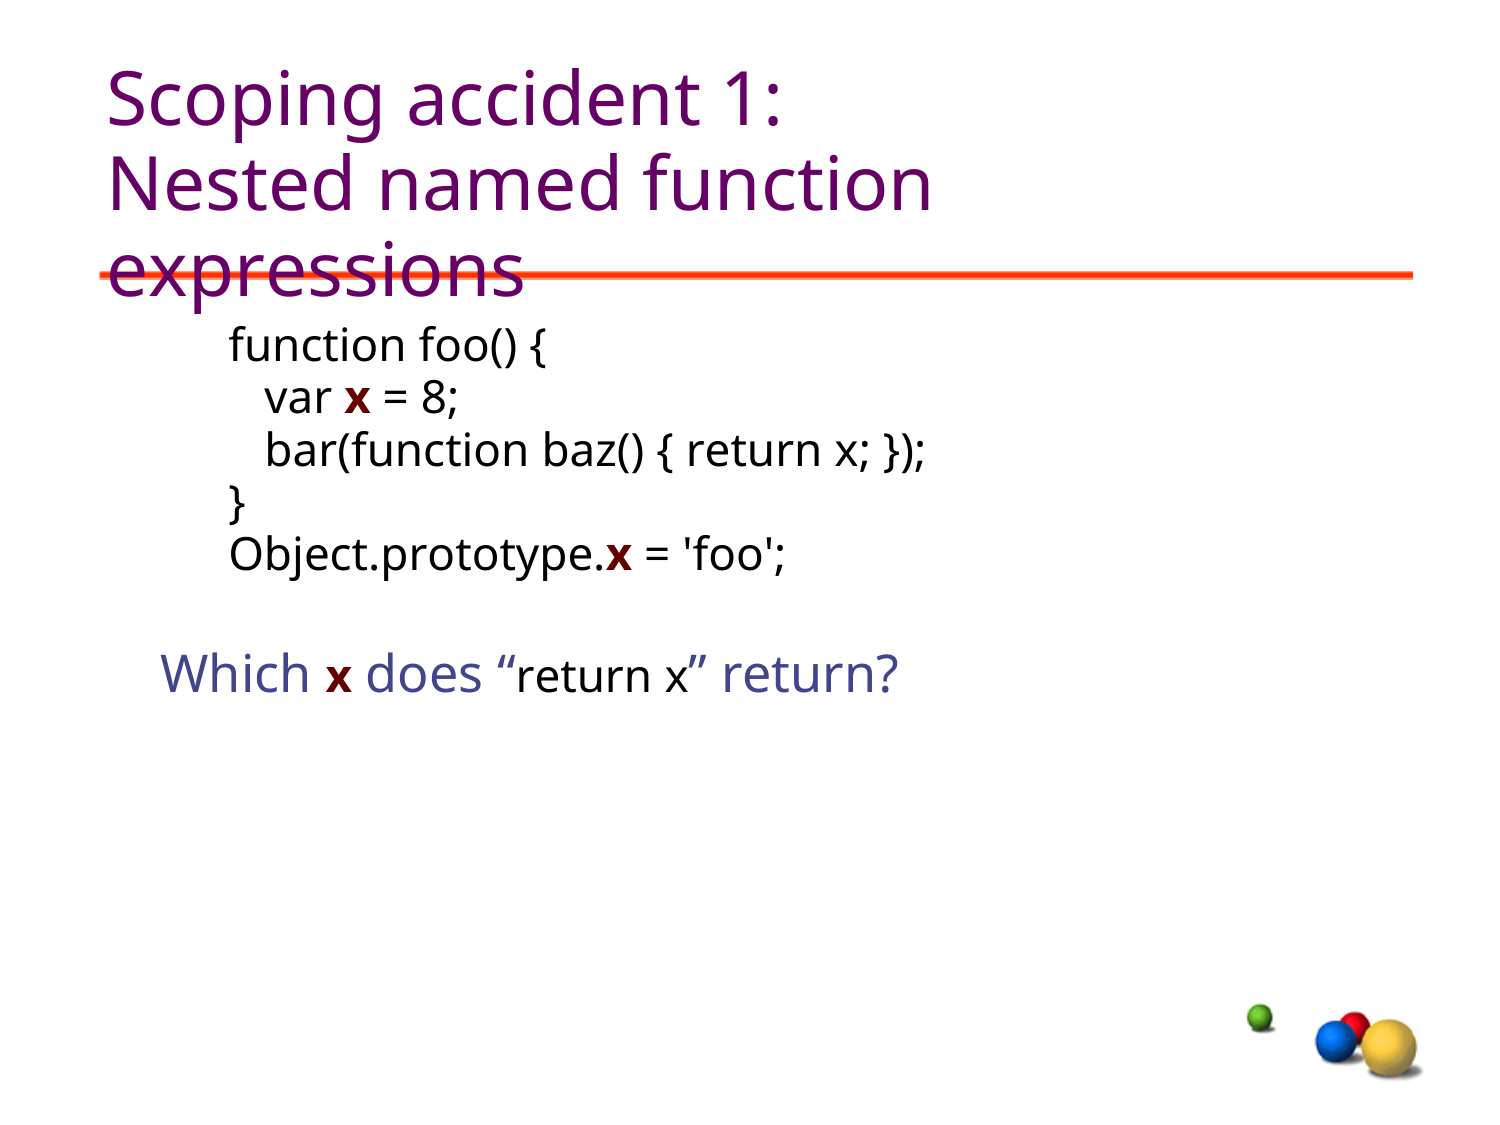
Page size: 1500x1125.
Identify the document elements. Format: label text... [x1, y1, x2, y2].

picture [409, 271, 432, 280]
picture [439, 271, 450, 280]
picture [324, 271, 364, 280]
picture [172, 271, 194, 280]
picture [117, 271, 164, 280]
picture [484, 271, 511, 280]
picture [360, 271, 385, 280]
picture [230, 271, 240, 280]
title Scoping accident 1: Nested named function expressions [106, 57, 1369, 231]
picture [276, 271, 328, 280]
picture [392, 271, 402, 280]
picture [247, 271, 269, 280]
picture [201, 271, 223, 280]
picture [1224, 999, 1449, 1083]
picture [457, 271, 478, 280]
picture [99, 271, 110, 280]
picture [507, 271, 1413, 280]
subtitle function foo() { var x = 8; bar(function baz() { return x; }); } Object.prototype.x = 'foo'; Which x does “return x” return? [144, 320, 1407, 981]
